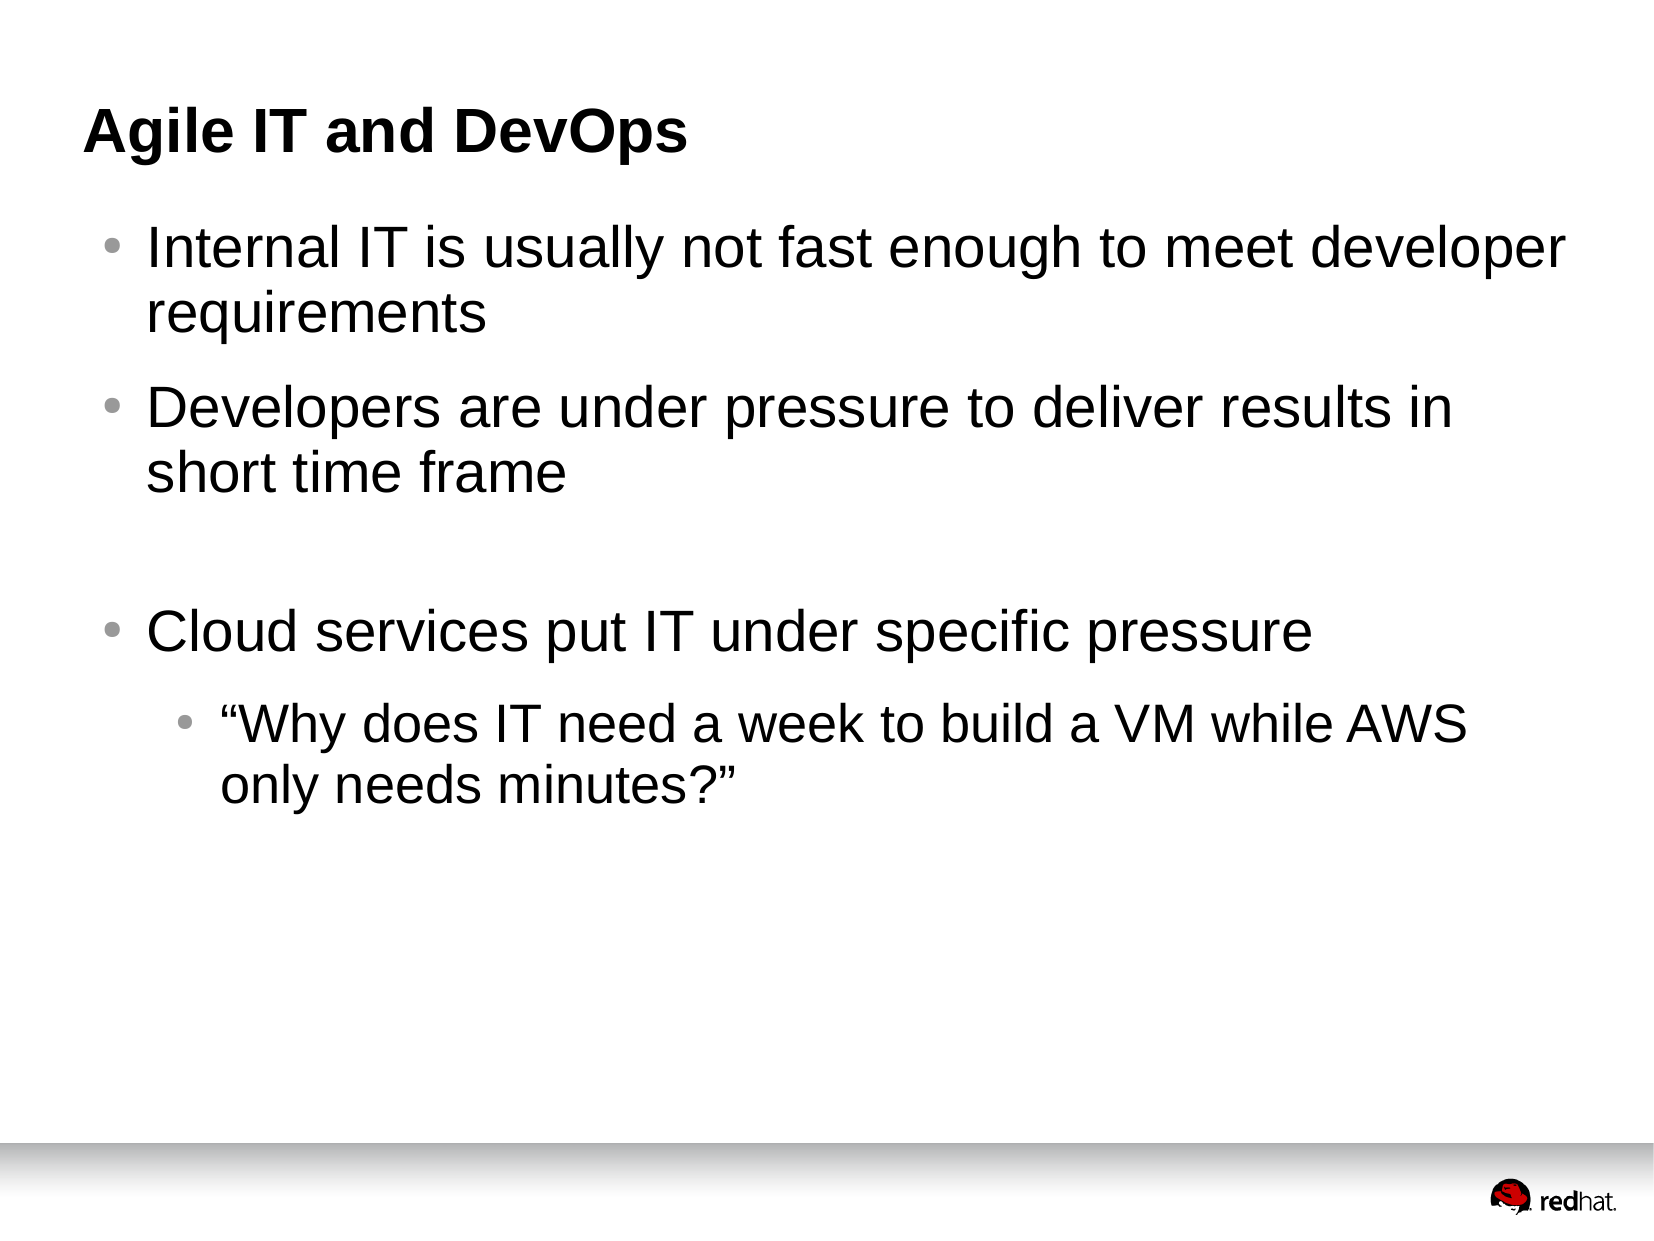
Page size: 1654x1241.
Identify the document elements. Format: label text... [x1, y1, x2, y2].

title Agile IT and DevOps [82, 37, 1571, 225]
picture [0, 1143, 1654, 1241]
list Internal IT is usually not fast enough to meet developer requirements Developers are under pressure to deliver results in short time frame Cloud services put IT under specific pressure “Why does IT need a week to build a VM while AWS only needs minutes?” [86, 215, 1576, 1009]
